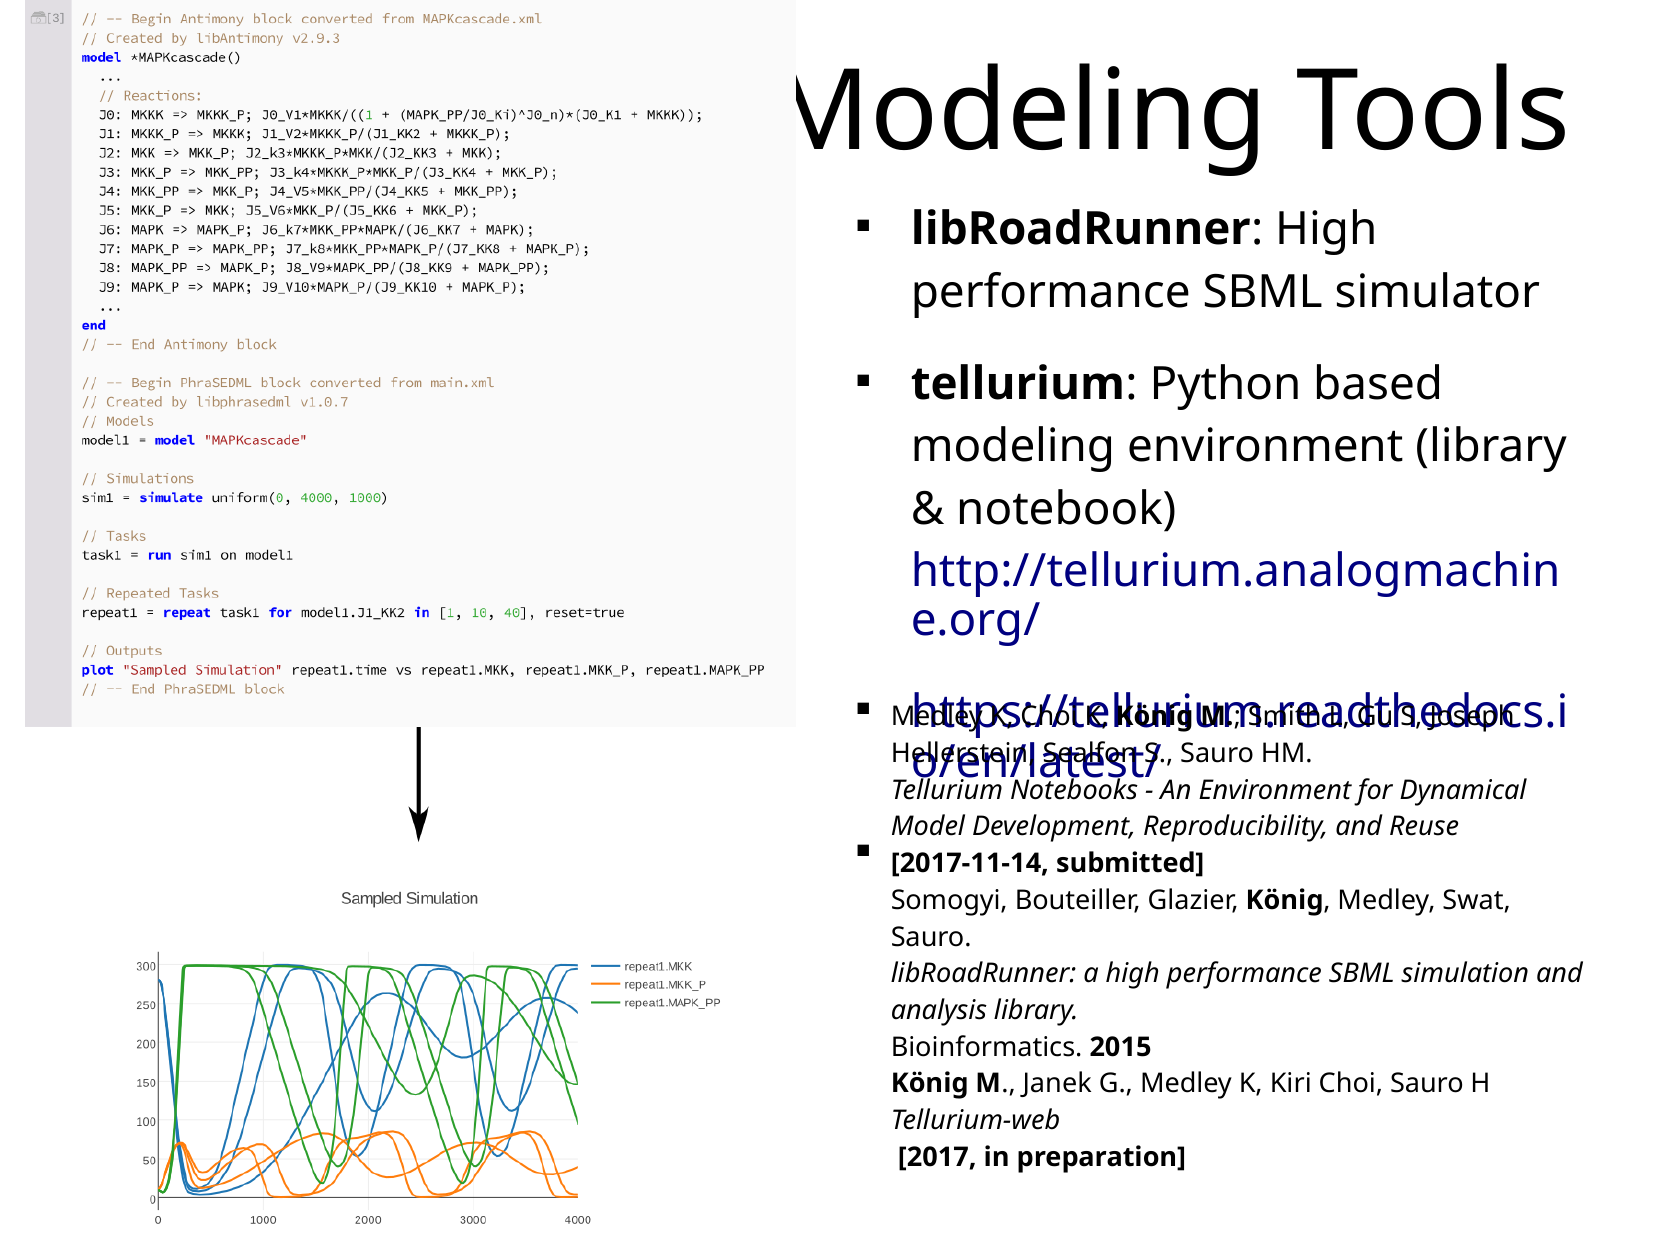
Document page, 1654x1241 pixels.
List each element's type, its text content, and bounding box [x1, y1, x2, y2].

title Modeling Tools [796, 2, 1571, 210]
list libRoadRunner: High performance SBML simulator tellurium: Python based modeling environment (library & notebook) http://tellurium.analogmachine.org/ https://tellurium.readthedocs.io/en/latest/ [840, 195, 1571, 915]
text_box Medley K, Choi K, König M.; Smith L, Gu S, Joseph Hellerstein, Sealfon S., Sauro HM. Tellurium Notebooks - An Environment for Dynamical Model Development, Reproducibility, and Reuse [2017-11-14, submitted] Somogyi, Bouteiller, Glazier, König, Medley, Swat, Sauro. libRoadRunner: a high performance SBML simulation and analysis library. Bioinformatics. 2015 König M., Janek G., Medley K, Kiri Choi, Sauro H Tellurium-web [2017, in preparation] [876, 689, 1612, 1237]
picture [25, 0, 796, 1241]
